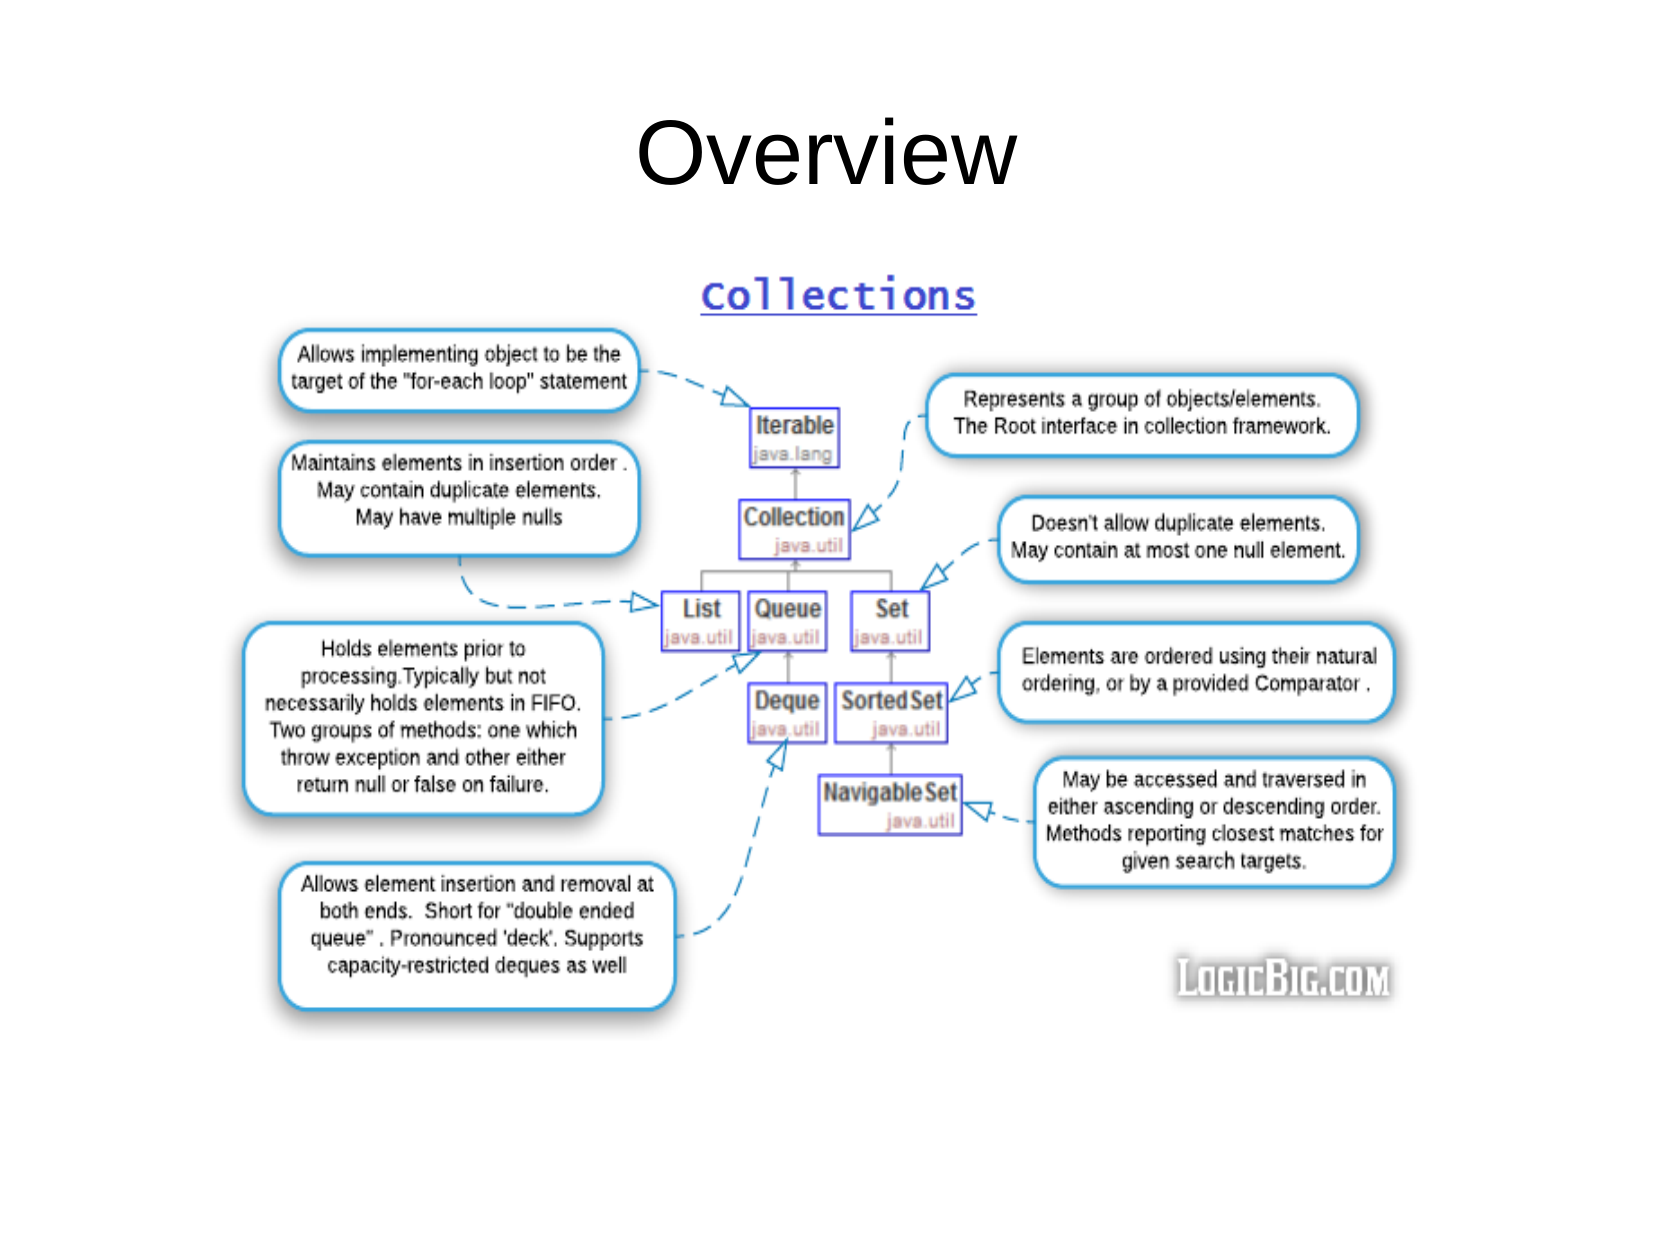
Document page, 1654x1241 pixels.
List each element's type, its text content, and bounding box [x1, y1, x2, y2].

picture [217, 249, 1456, 1066]
title Overview [82, 49, 1571, 242]
title [82, 242, 1571, 451]
